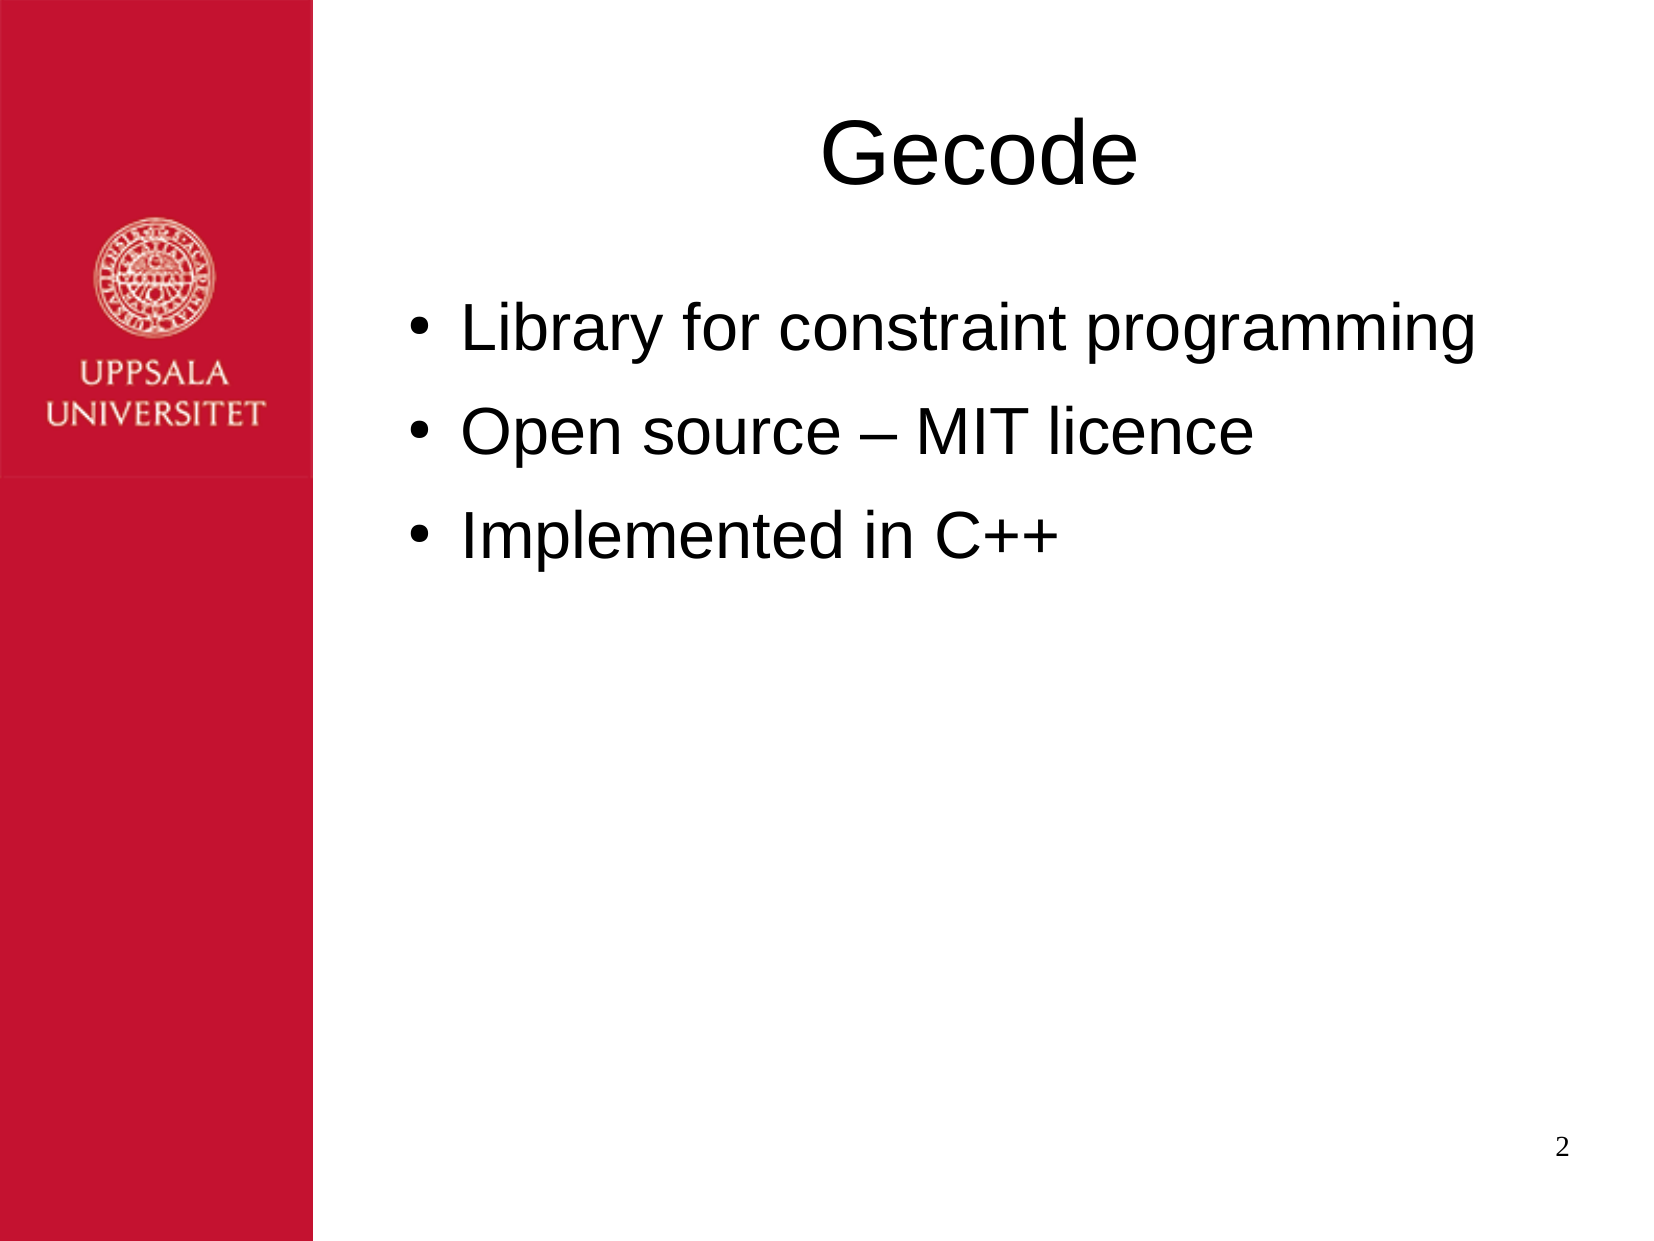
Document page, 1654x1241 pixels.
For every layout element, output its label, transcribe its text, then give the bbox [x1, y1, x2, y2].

title Gecode [390, 49, 1571, 257]
picture [0, 0, 235, 800]
list Library for constraint programming Open source – MIT licence Implemented in C++ [390, 290, 1571, 1010]
